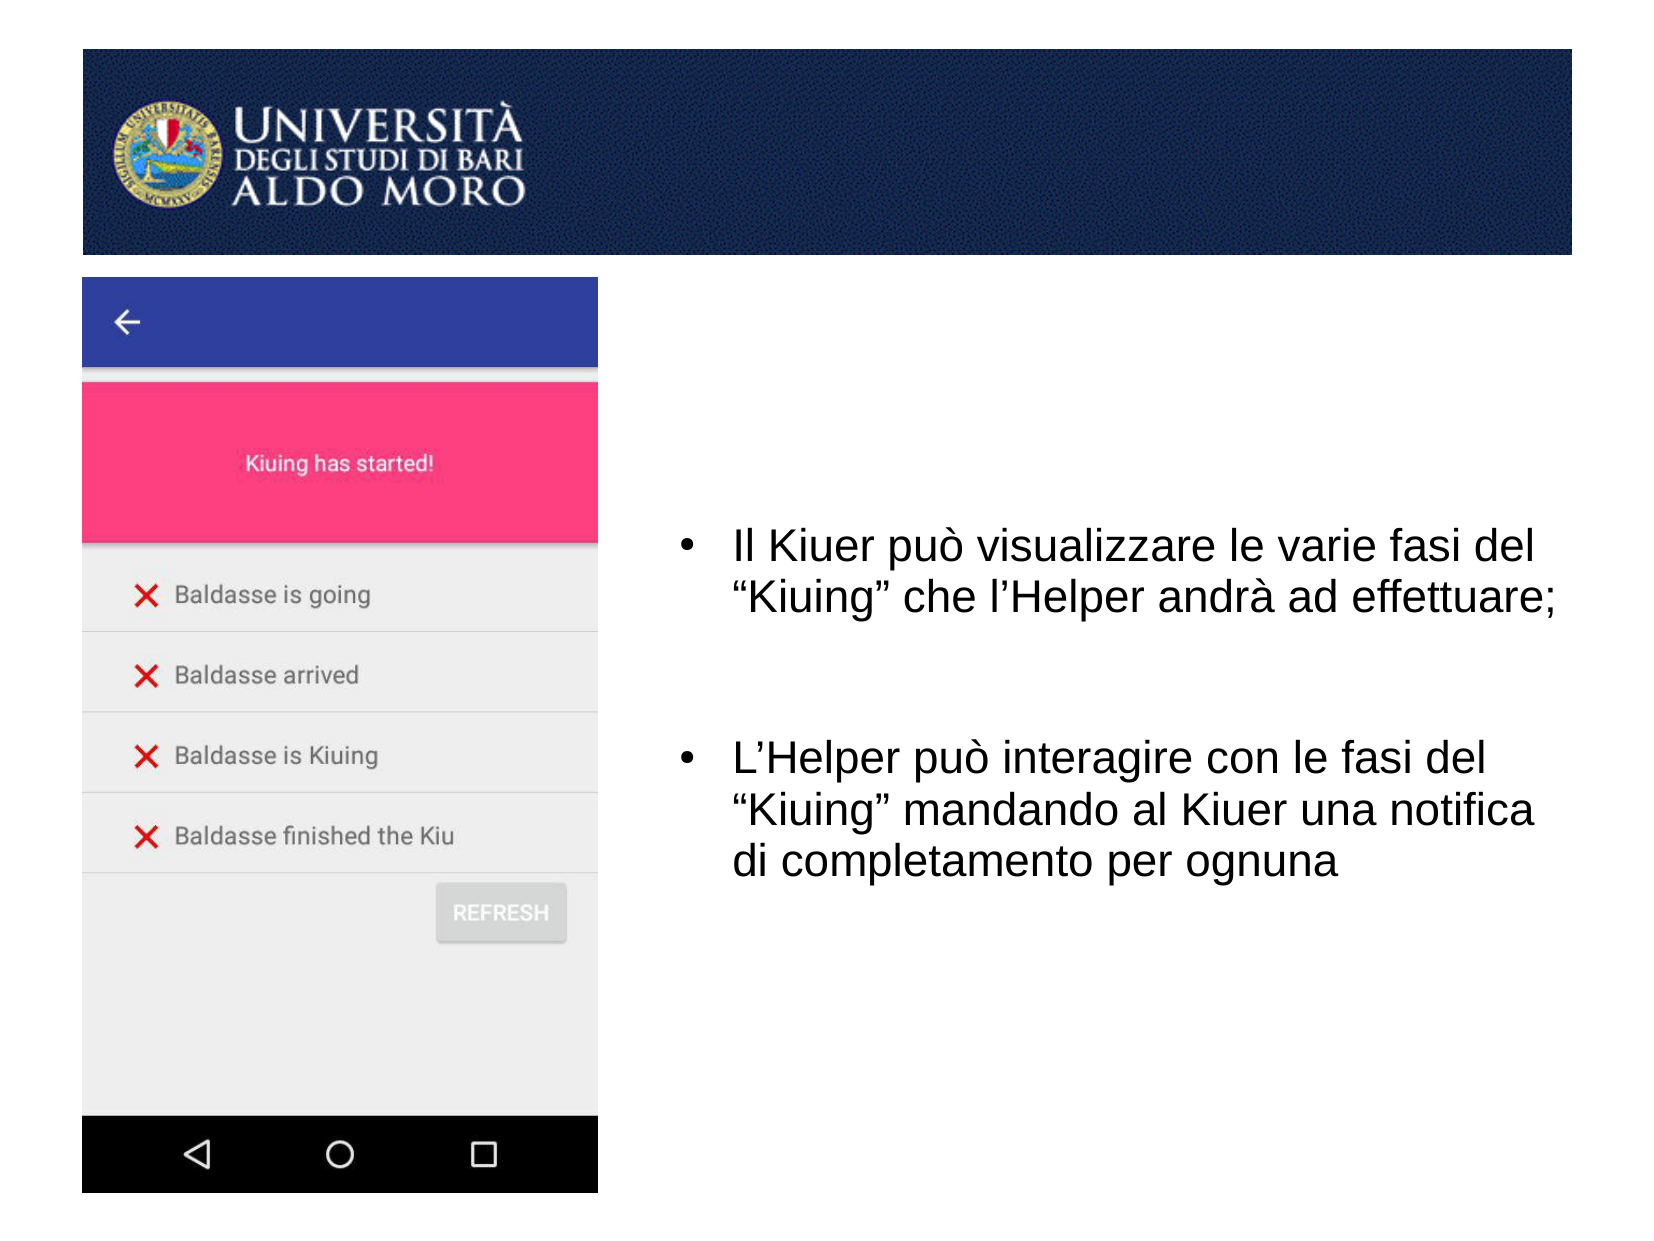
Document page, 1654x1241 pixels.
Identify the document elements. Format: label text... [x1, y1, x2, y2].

list Il Kiuer può visualizzare le varie fasi del “Kiuing” che l’Helper andrà ad effettuare; L’Helper può interagire con le fasi del “Kiuing” mandando al Kiuer una notifica di completamento per ognuna [661, 519, 1571, 1239]
picture [83, 49, 1572, 255]
picture [82, 277, 598, 1193]
